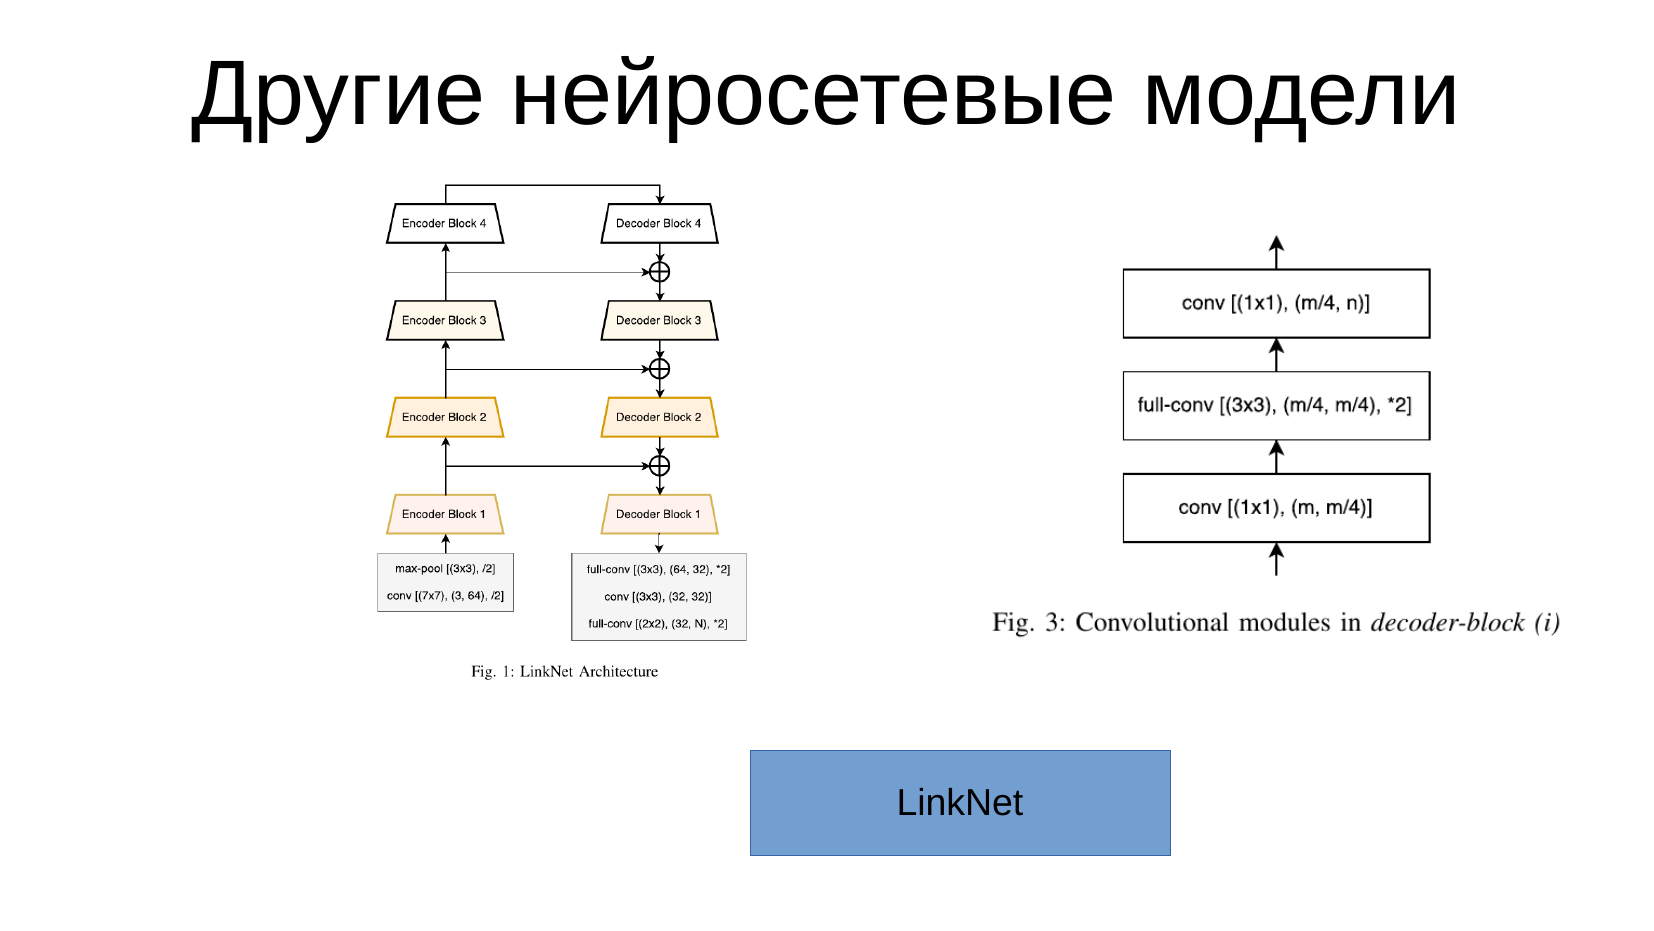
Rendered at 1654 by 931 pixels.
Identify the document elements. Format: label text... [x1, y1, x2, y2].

picture [975, 209, 1582, 661]
title Другие нейросетевые модели [82, 15, 1571, 171]
picture [360, 181, 785, 691]
text_box LinkNet [750, 750, 1171, 856]
